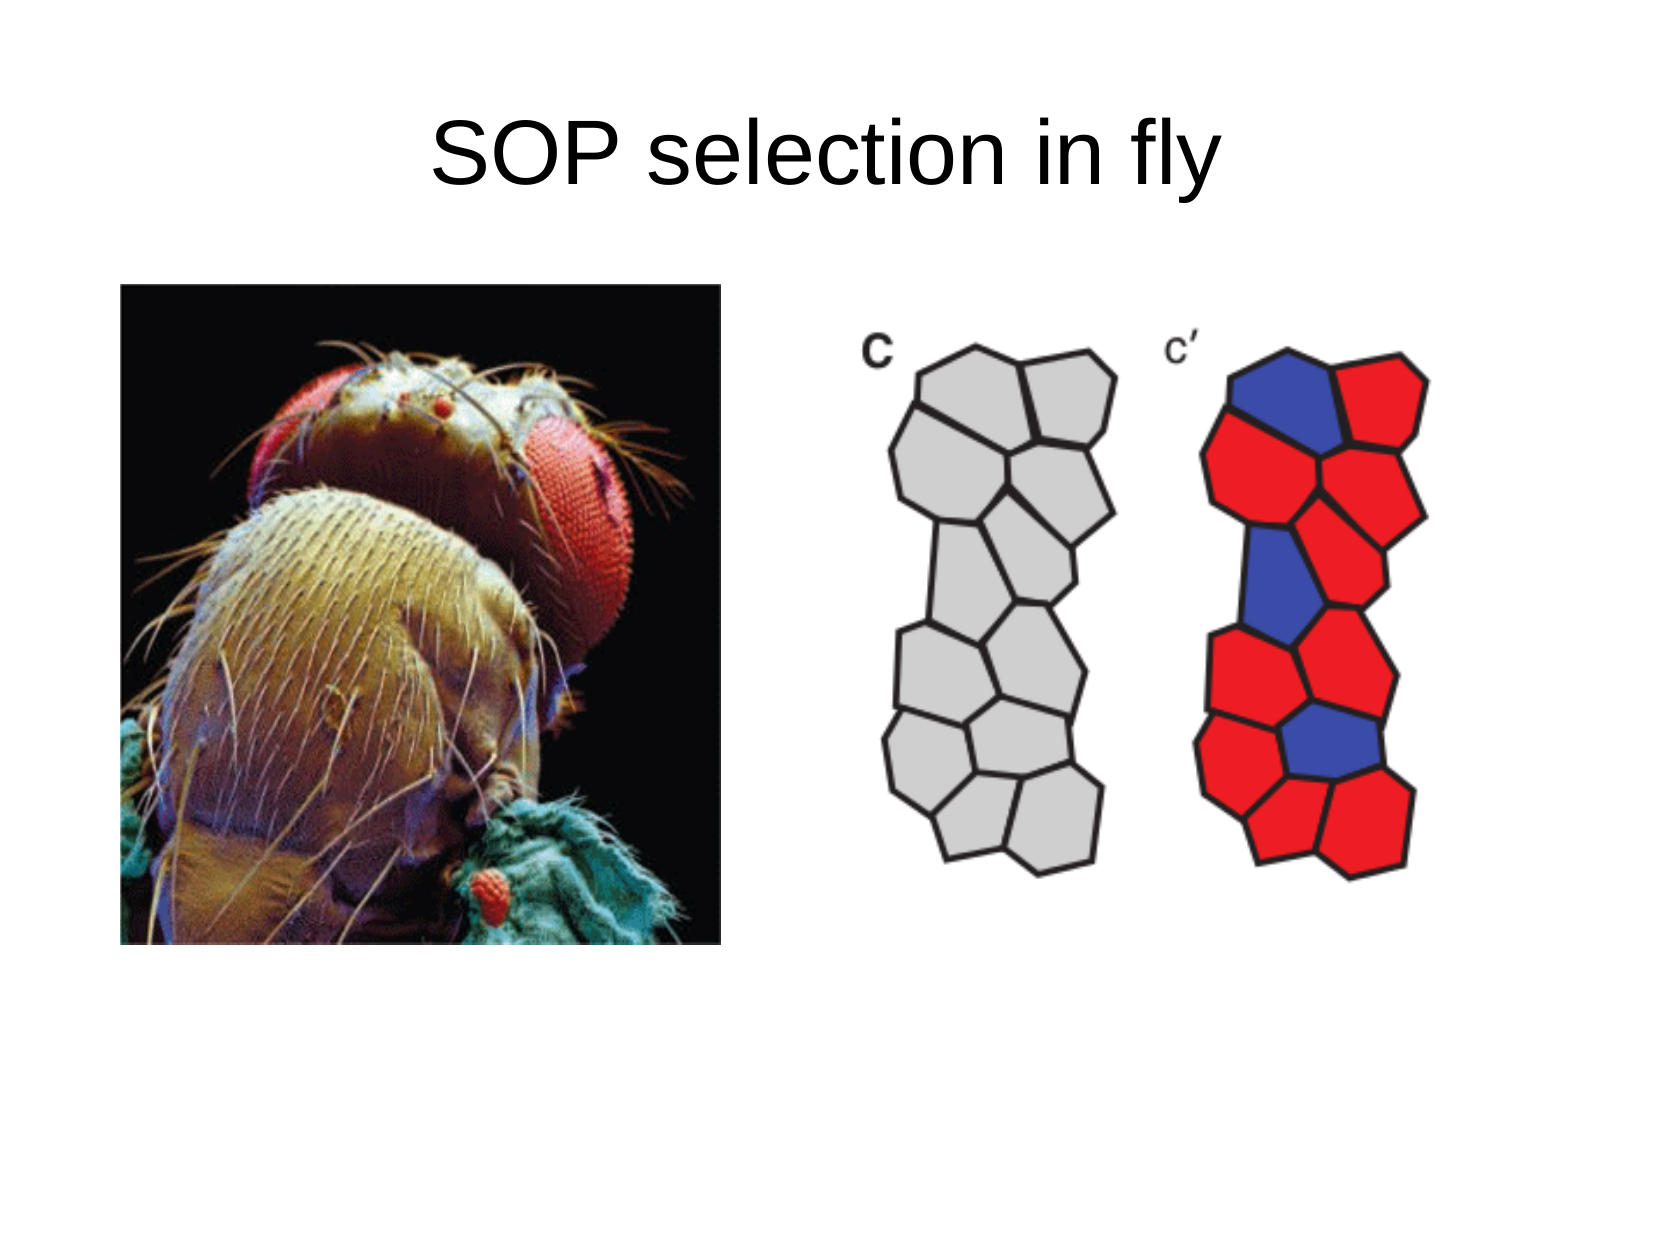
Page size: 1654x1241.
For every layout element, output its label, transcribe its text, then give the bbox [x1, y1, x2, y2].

picture [120, 284, 721, 946]
picture [810, 284, 1471, 901]
title SOP selection in fly [82, 49, 1571, 257]
